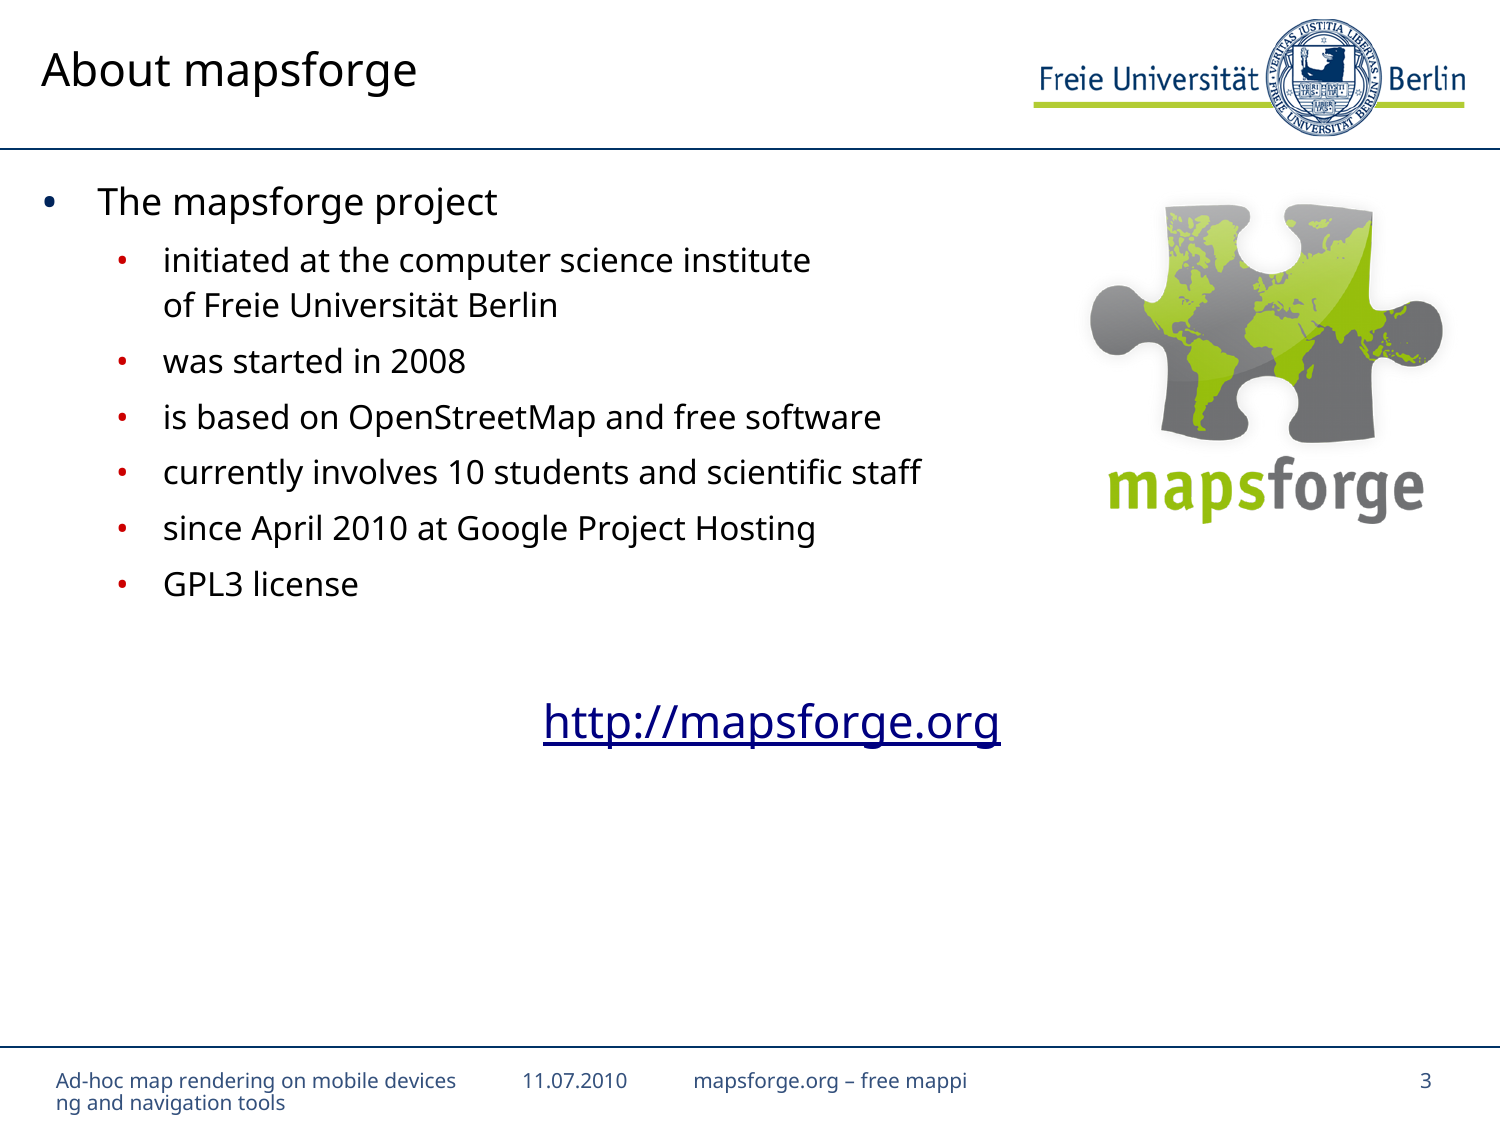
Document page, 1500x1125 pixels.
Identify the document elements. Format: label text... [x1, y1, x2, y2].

title About mapsforge [41, 0, 1016, 138]
list The mapsforge project initiated at the computer science institute of Freie Universität Berlin was started in 2008 is based on OpenStreetMap and free software currently involves 10 students and scientific staff since April 2010 at Google Project Hosting GPL3 license http://mapsforge.org [41, 175, 1447, 1034]
picture [1033, 19, 1470, 137]
picture [1074, 188, 1459, 524]
